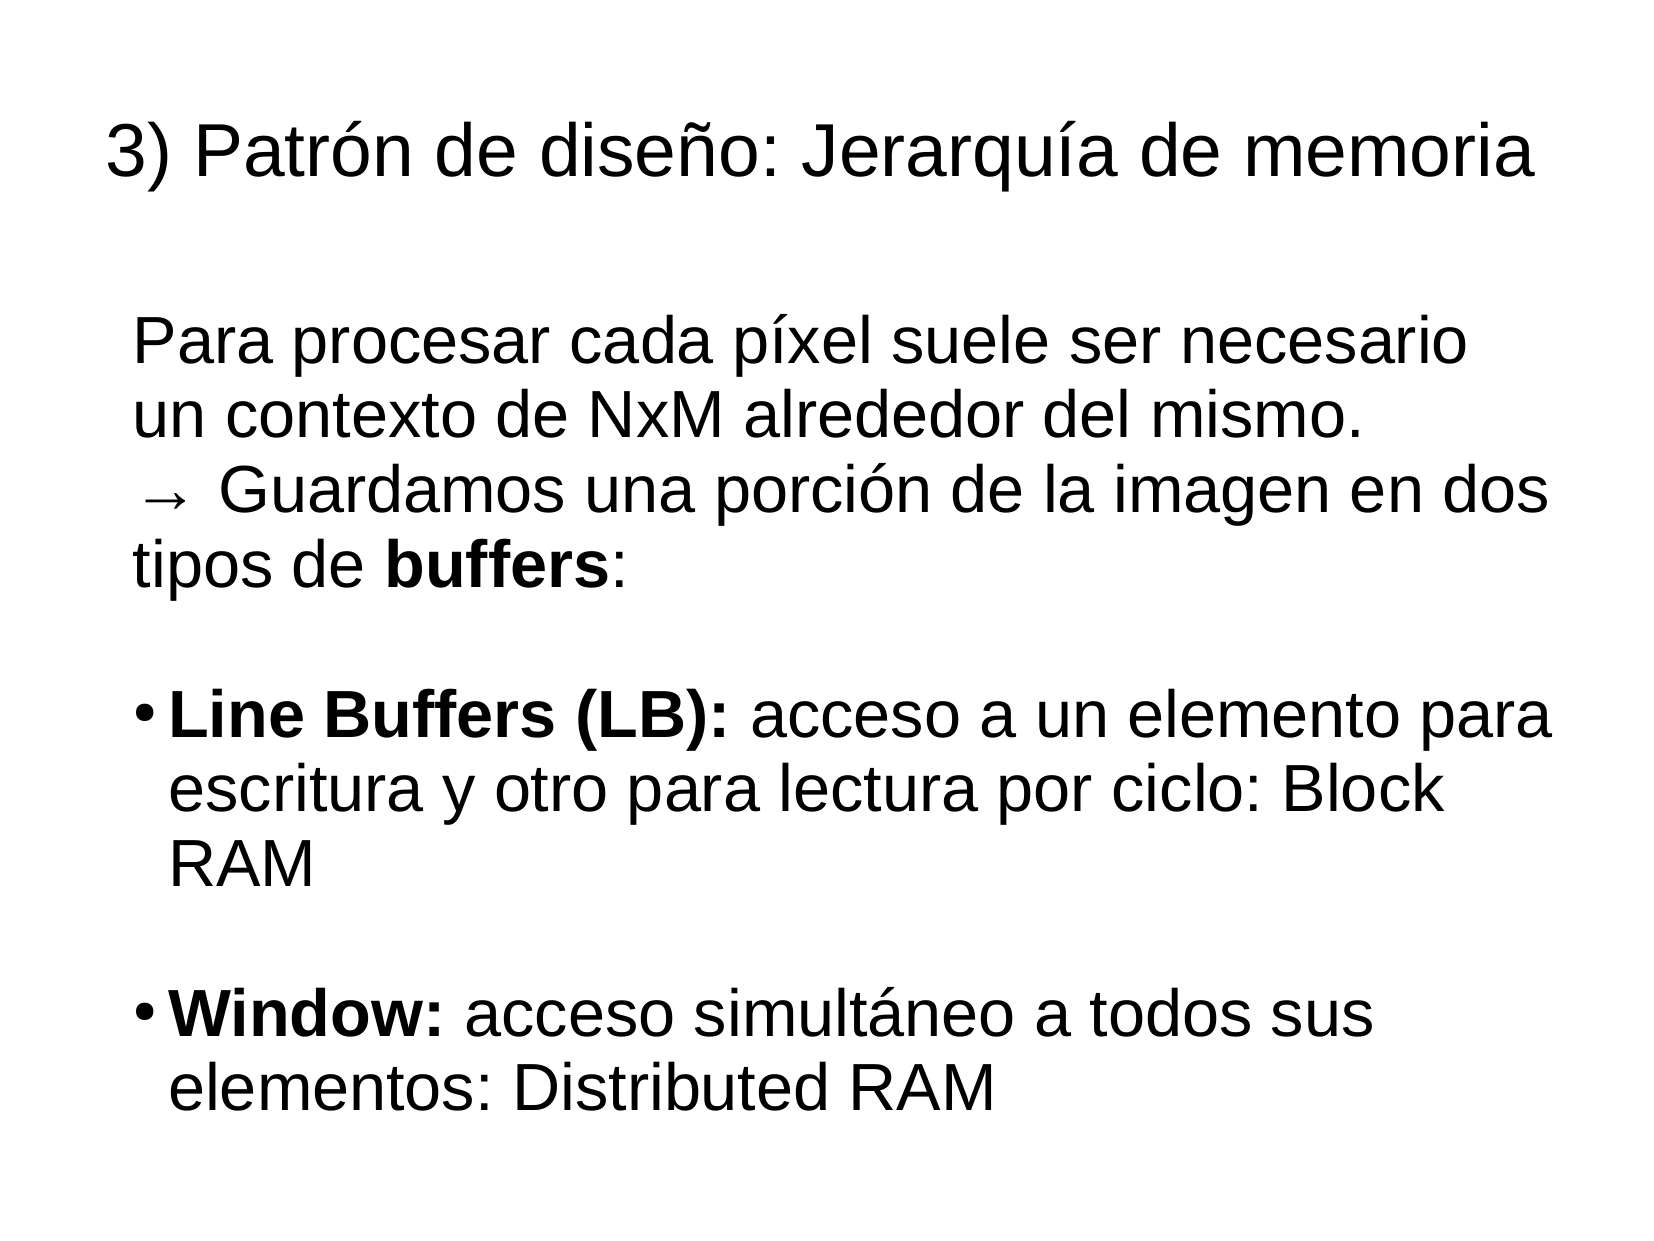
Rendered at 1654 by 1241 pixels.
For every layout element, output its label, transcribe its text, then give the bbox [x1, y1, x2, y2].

list Para procesar cada píxel suele ser necesario un contexto de NxM alrededor del mismo. → Guardamos una porción de la imagen en dos tipos de buffers: Line Buffers (LB): acceso a un elemento para escritura y otro para lectura por ciclo: Block RAM Window: acceso simultáneo a todos sus elementos: Distributed RAM [82, 295, 1571, 1133]
title 3) Patrón de diseño: Jerarquía de memoria [9, 49, 1633, 252]
